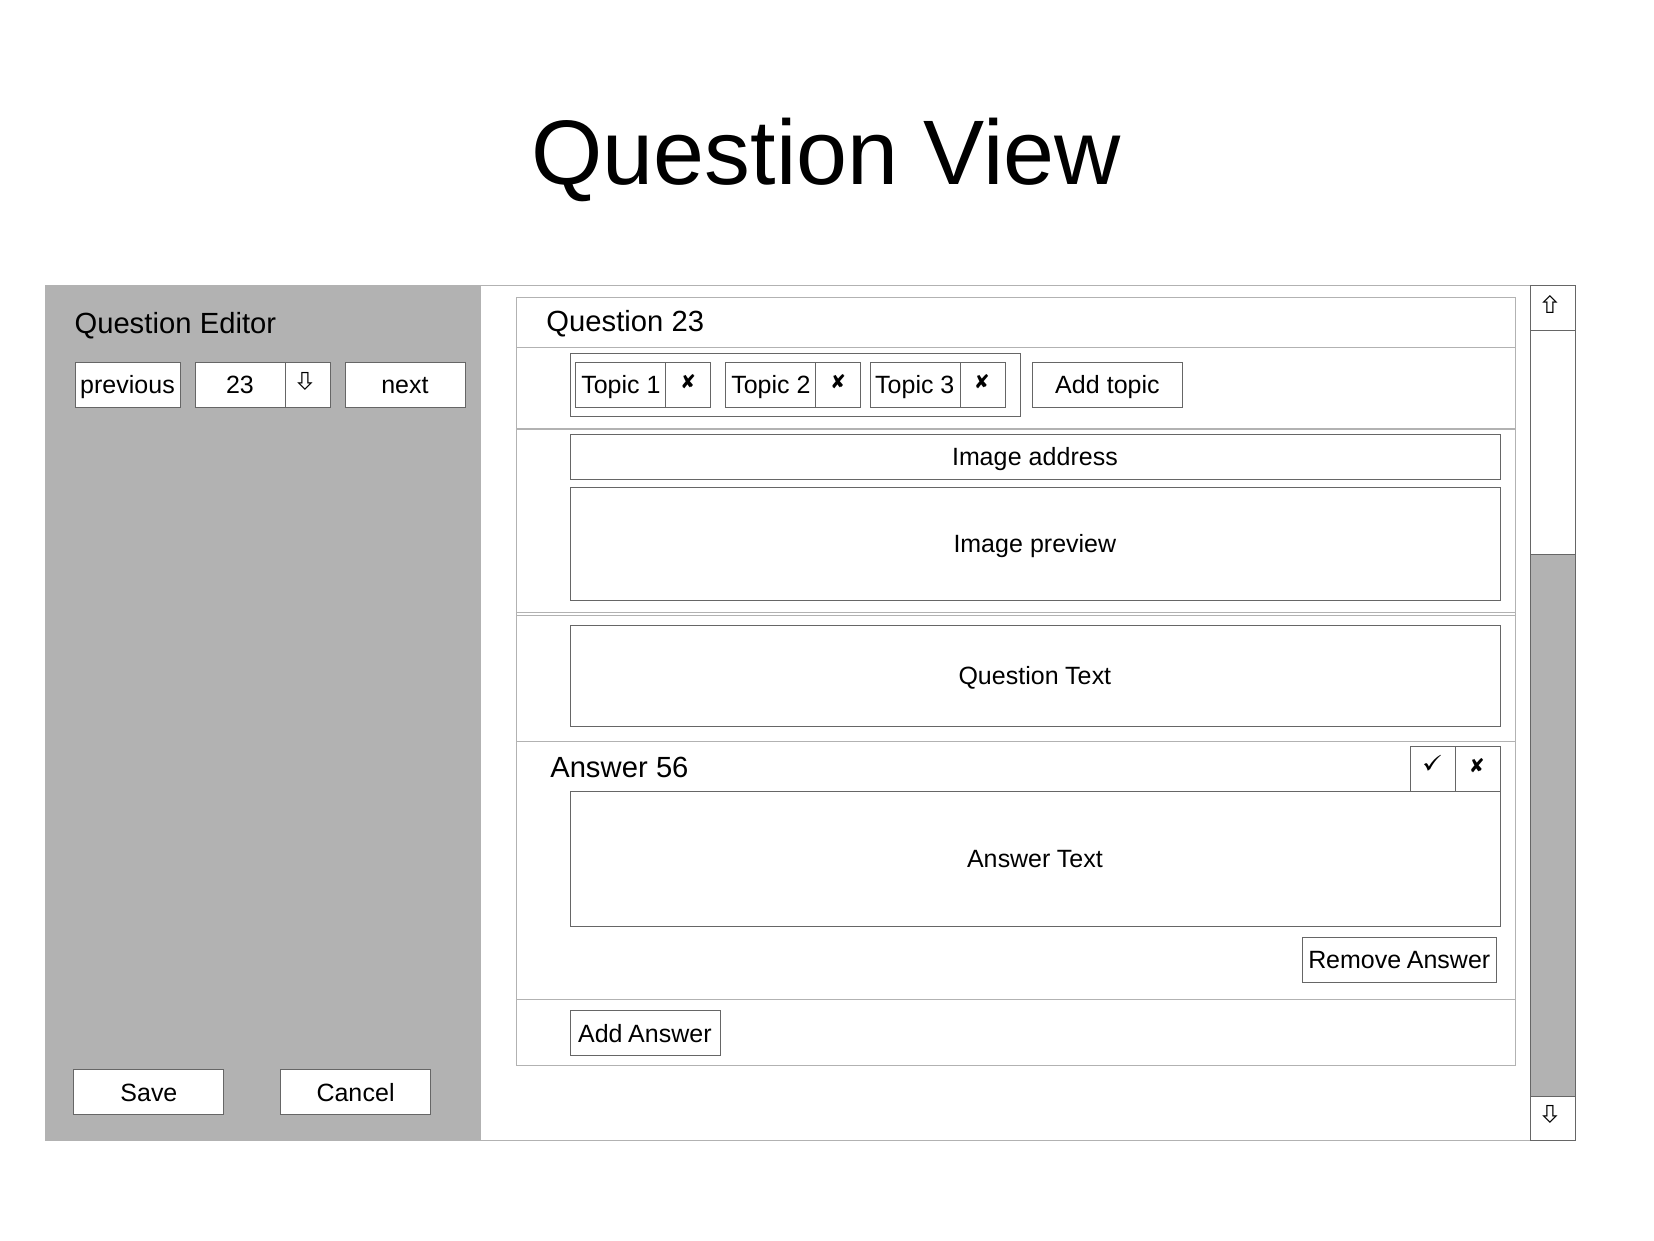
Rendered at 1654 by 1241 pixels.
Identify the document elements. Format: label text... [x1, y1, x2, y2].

text_box Question Editor [51, 300, 301, 348]
text_box Add topic [1032, 362, 1183, 408]
text_box Answer Text [570, 791, 1501, 927]
text_box Save [73, 1069, 224, 1115]
title Question View [82, 49, 1571, 257]
text_box Remove Answer [1302, 937, 1497, 983]
text_box Cancel [280, 1069, 431, 1115]
text_box 23 [195, 362, 285, 408]
text_box  [665, 362, 711, 408]
text_box  [1410, 746, 1456, 792]
text_box Question Text [570, 625, 1501, 727]
text_box Answer 56 [517, 743, 729, 792]
text_box  [285, 362, 331, 408]
text_box Topic 2 [725, 362, 815, 408]
text_box previous [75, 362, 181, 408]
text_box Topic 1 [575, 362, 665, 408]
text_box Topic 3 [870, 362, 960, 408]
text_box  [1530, 285, 1576, 331]
text_box  [1456, 746, 1501, 792]
text_box Image address [570, 434, 1501, 480]
text_box next [345, 362, 466, 408]
text_box Add Answer [570, 1010, 721, 1056]
text_box Question 23 [517, 298, 736, 345]
text_box  [815, 362, 861, 408]
text_box  [960, 362, 1006, 408]
text_box [45, 285, 1576, 1141]
text_box Answer 56 [510, 743, 516, 792]
text_box  [1530, 1097, 1576, 1141]
text_box Image preview [570, 487, 1501, 601]
